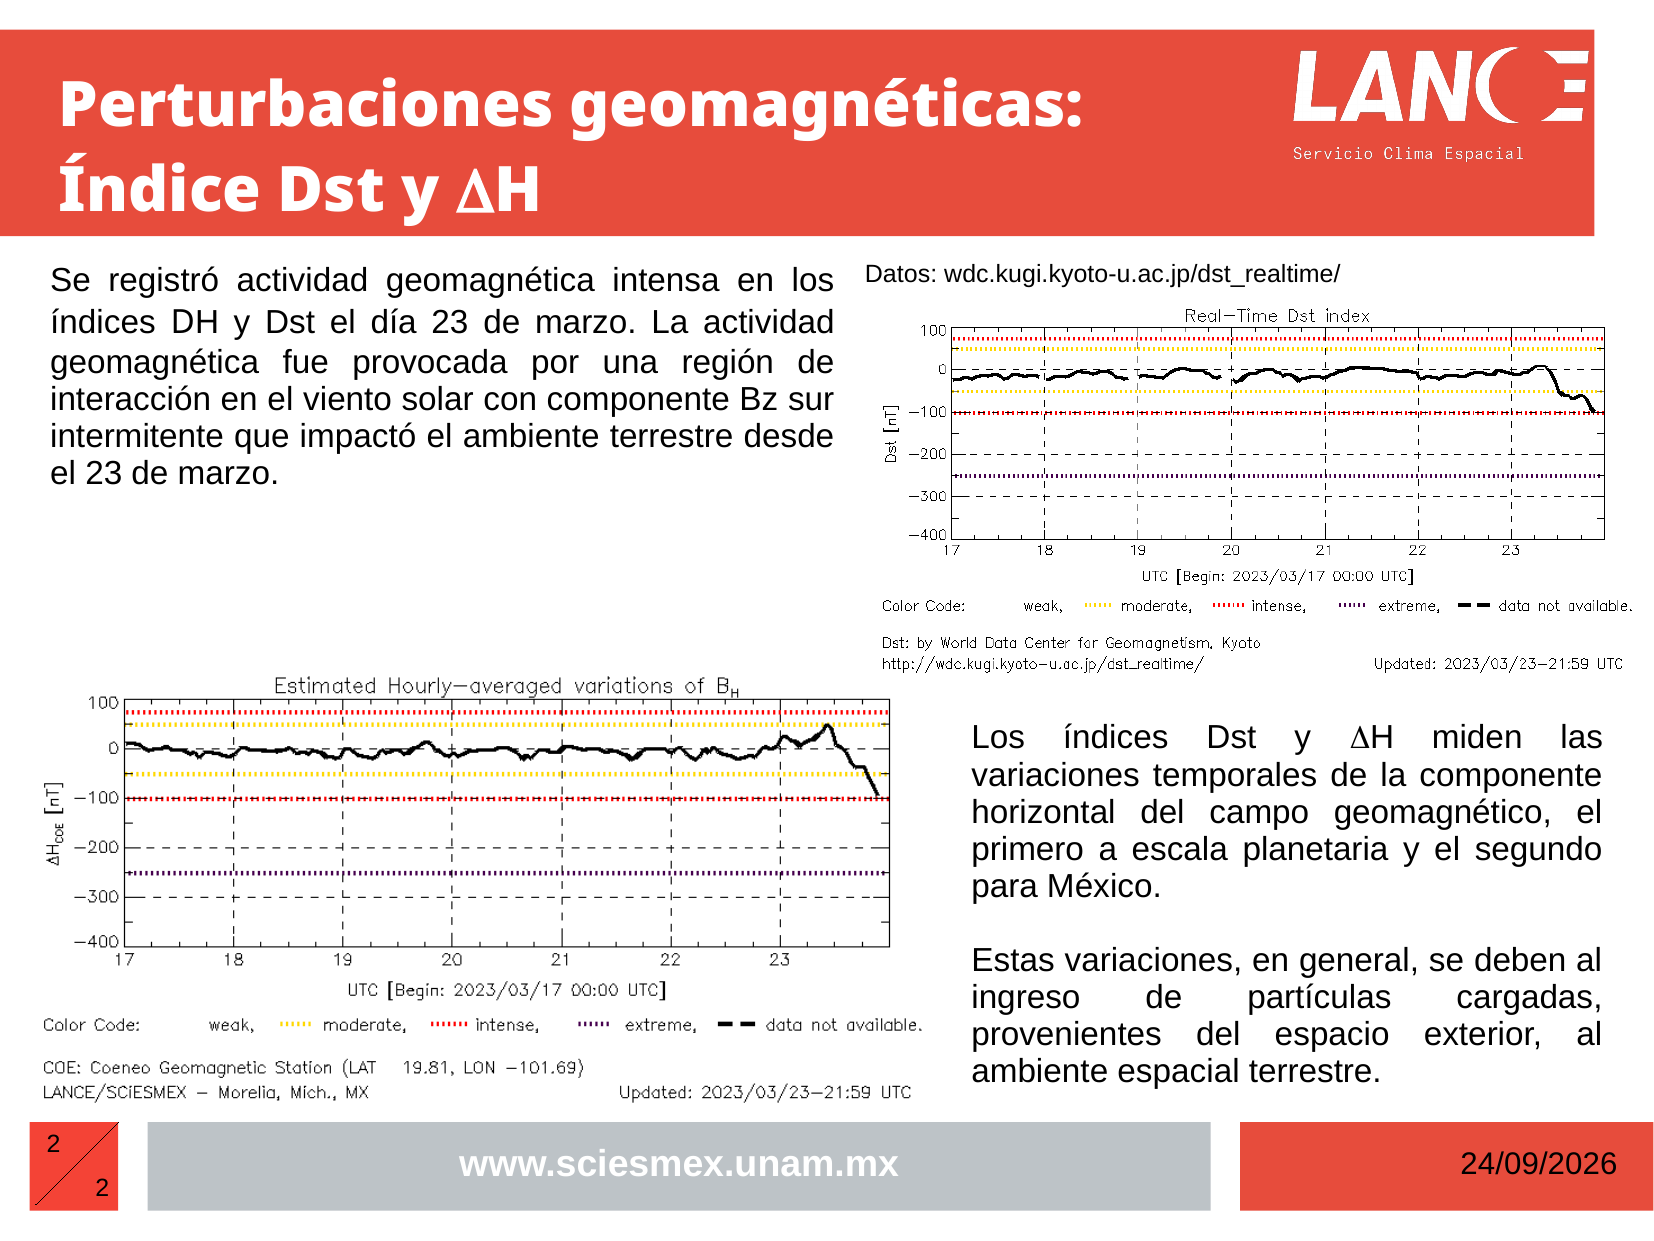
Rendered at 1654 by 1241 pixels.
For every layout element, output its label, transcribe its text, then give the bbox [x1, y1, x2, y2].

text_box 2 [35, 1151, 125, 1209]
text_box 27/04/2023 [1424, 1122, 1654, 1205]
text_box <número> [31, 1122, 176, 1170]
text_box Se registró actividad geomagnética intensa en los índices DH y Dst el día 23 de marzo. La actividad geomagnética fue provocada por una región de interacción en el viento solar con componente Bz sur intermitente que impactó el ambiente terrestre desde el 23 de marzo. [35, 253, 851, 640]
picture [34, 289, 1642, 1105]
text_box Datos: wdc.kugi.kyoto-u.ac.jp/dst_realtime/ [850, 252, 1371, 296]
text_box Los índices Dst y DH miden las variaciones temporales de la componente horizontal del campo geomagnético, el primero a escala planetaria y el segundo para México. Estas variaciones, en general, se deben al ingreso de partículas cargadas, provenientes del espacio exterior, al ambiente espacial terrestre. [956, 711, 1619, 1097]
picture [1293, 47, 1589, 162]
title Perturbaciones geomagnéticas: Índice Dst y DH [59, 59, 1312, 207]
text_box www.sciesmex.unam.mx [153, 1122, 1205, 1205]
